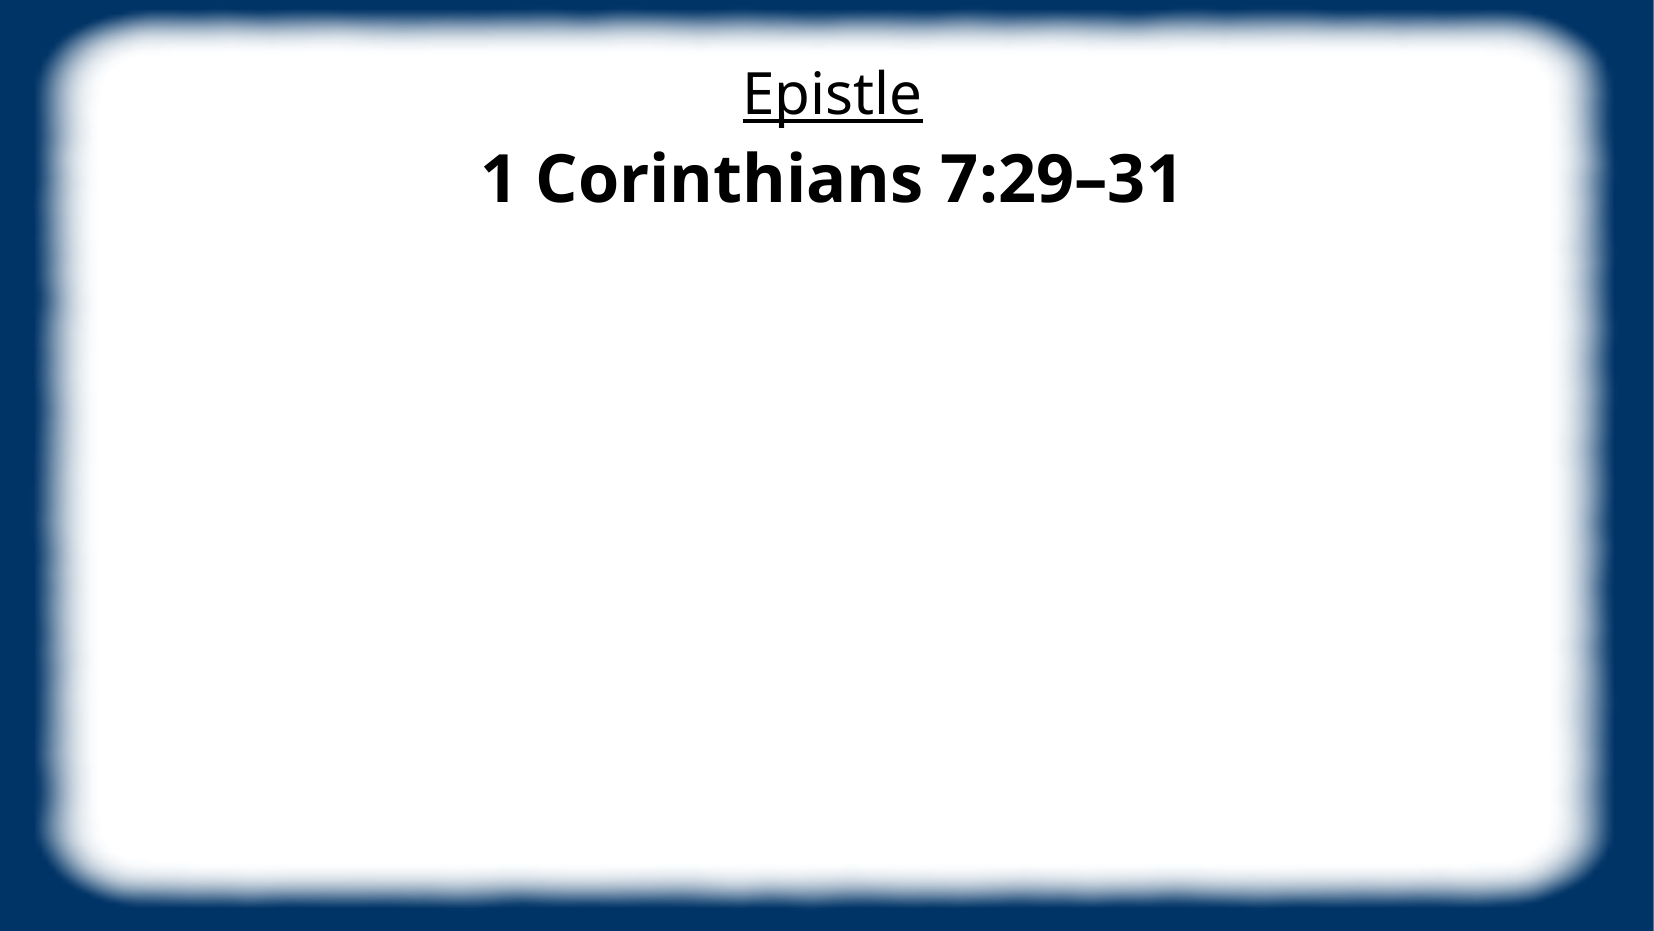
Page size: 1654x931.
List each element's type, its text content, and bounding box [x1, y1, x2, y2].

picture [0, 0, 1654, 931]
text_box Epistle 1 Corinthians 7:29–31 [60, 45, 1606, 226]
